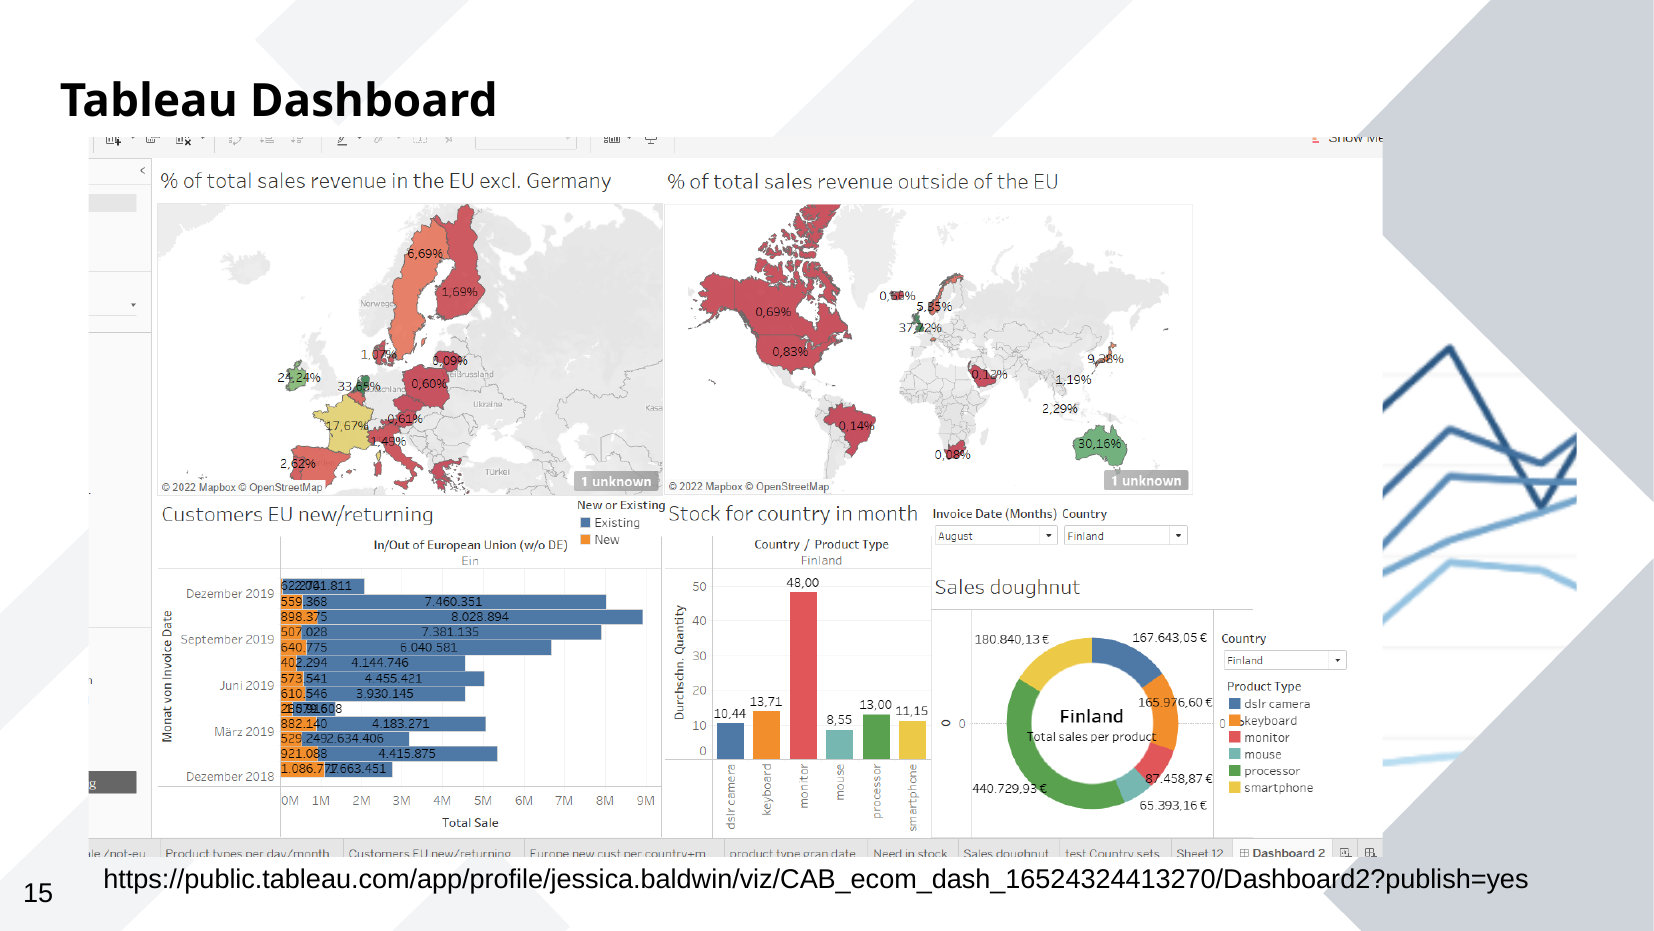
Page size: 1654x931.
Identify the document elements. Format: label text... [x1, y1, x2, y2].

text_box Tableau Dashboard [45, 60, 631, 138]
text_box <number> [8, 870, 88, 916]
picture [88, 137, 1577, 857]
text_box https://public.tableau.com/app/profile/jessica.baldwin/viz/CAB_ecom_dash_16524324413270/Dashboard2?publish=yes [88, 856, 1654, 916]
